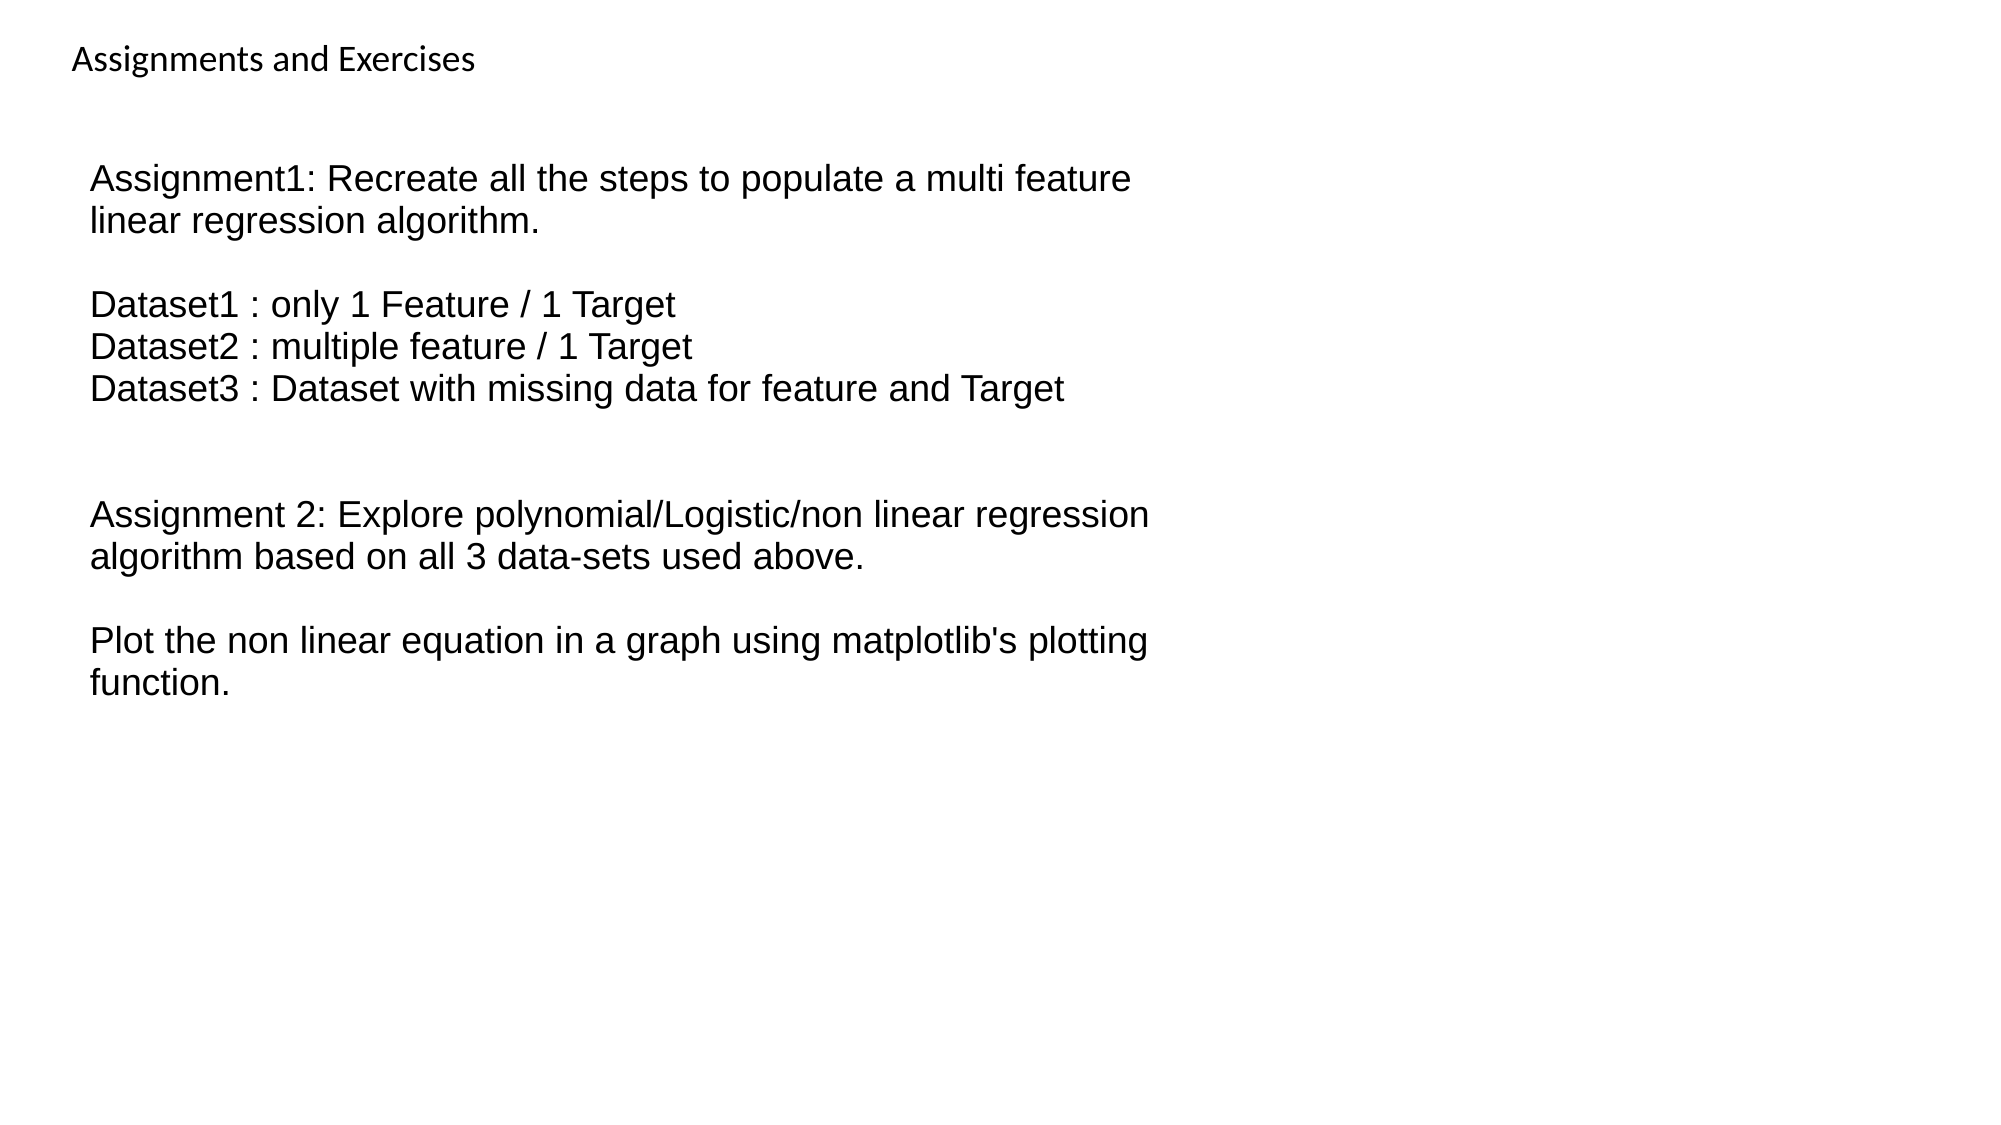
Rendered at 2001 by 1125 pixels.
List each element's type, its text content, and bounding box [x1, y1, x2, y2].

text_box Assignments and Exercises [56, 26, 1542, 87]
text_box Assignment1: Recreate all the steps to populate a multi feature linear regression algorithm. Dataset1 : only 1 Feature / 1 Target Dataset2 : multiple feature / 1 Target Dataset3 : Dataset with missing data for feature and Target Assignment 2: Explore polynomial/Logistic/non linear regression algorithm based on all 3 data-sets used above. Plot the non linear equation in a graph using matplotlib's plotting function. [75, 149, 1201, 712]
